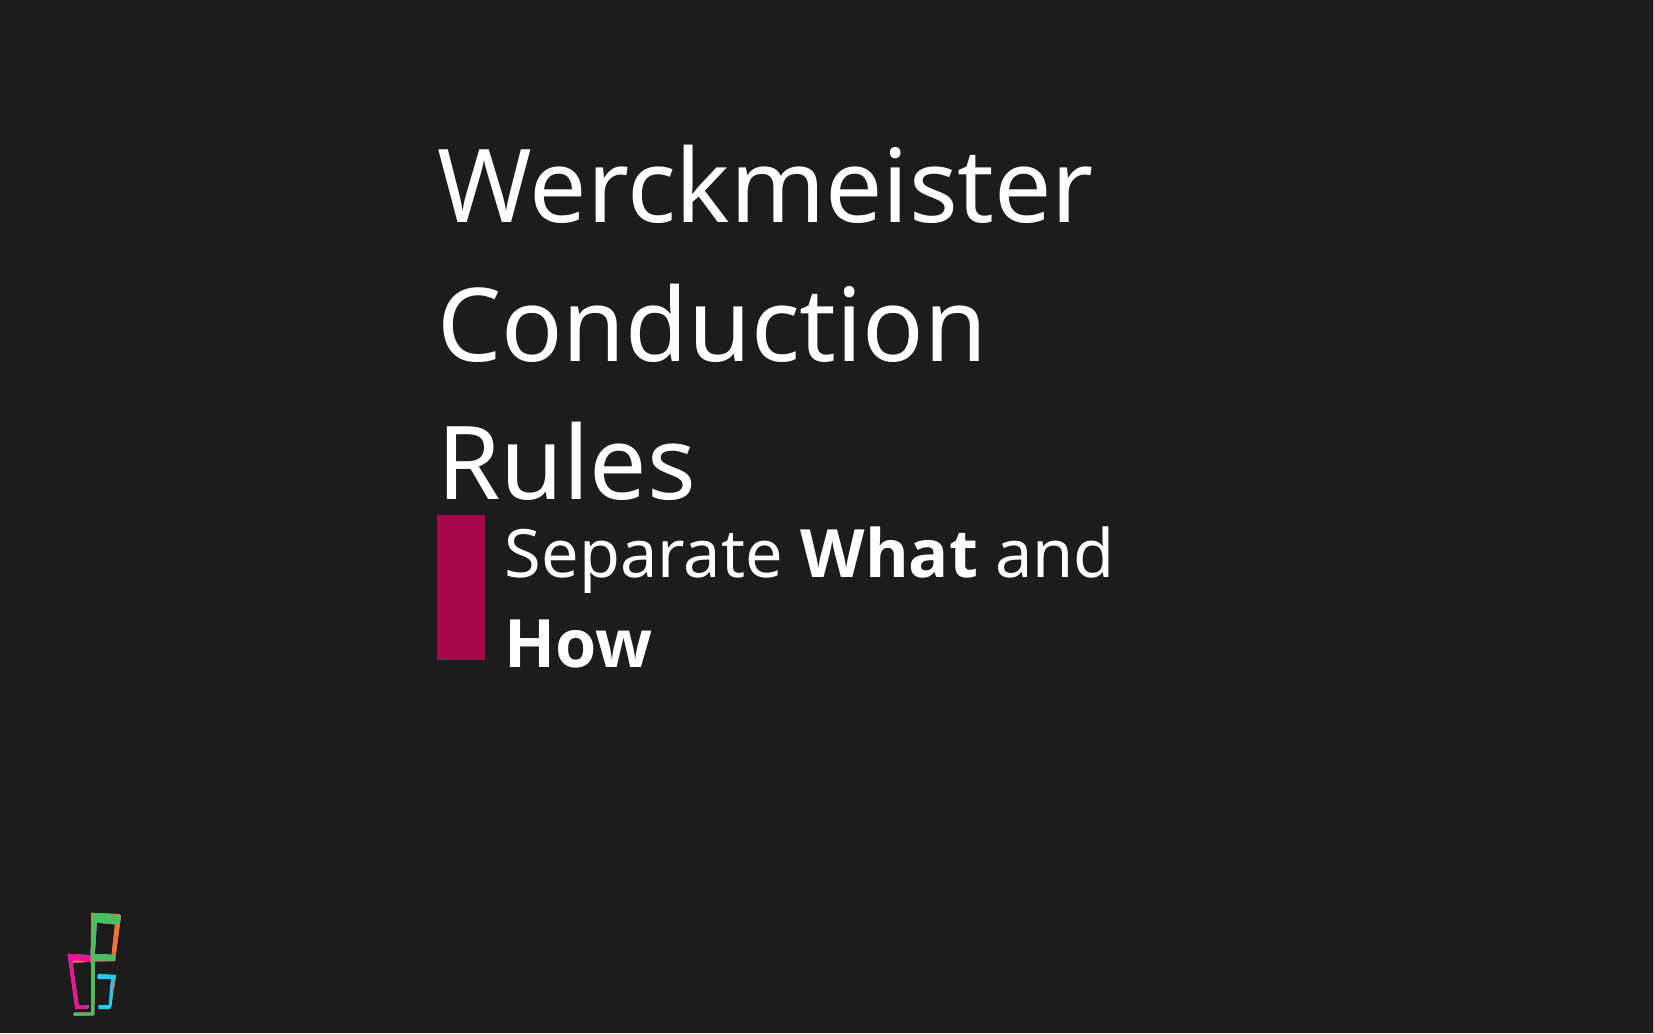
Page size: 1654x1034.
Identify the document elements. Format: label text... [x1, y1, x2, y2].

text_box [437, 515, 485, 660]
picture [55, 905, 130, 1023]
title Separate What and How [496, 500, 1252, 693]
title Werckmeister Conduction Rules [437, 142, 1182, 501]
